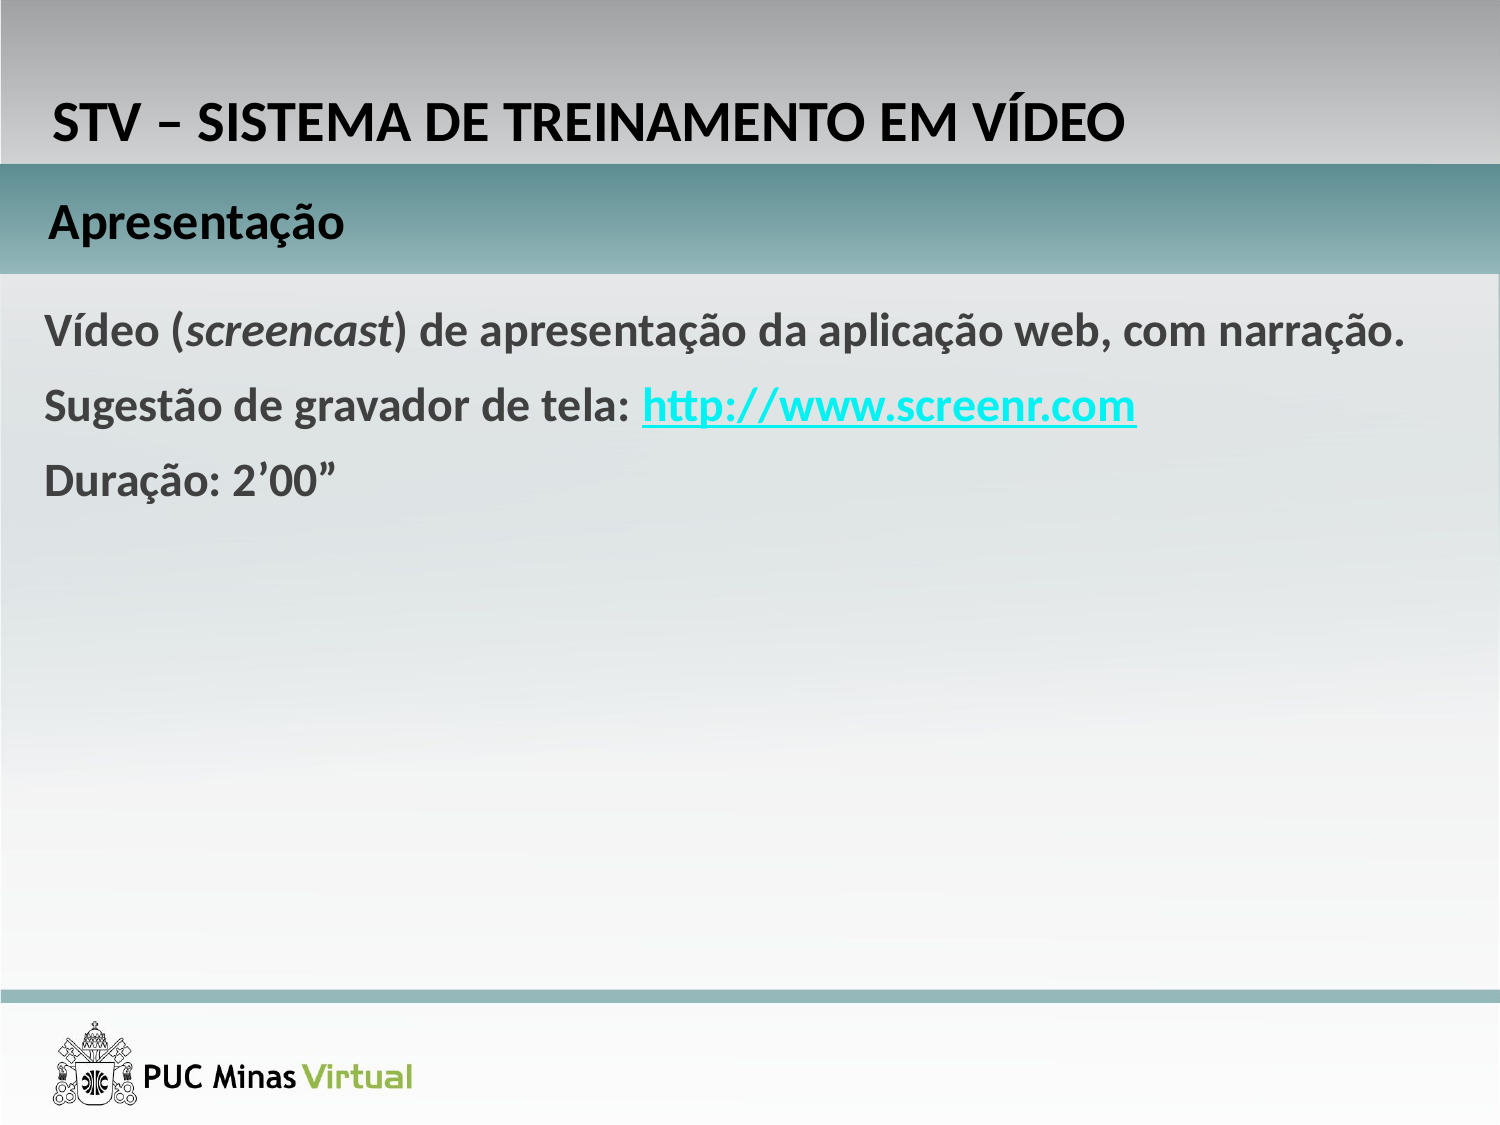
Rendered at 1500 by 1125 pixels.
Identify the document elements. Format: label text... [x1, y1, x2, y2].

text_box STV – SISTEMA DE TREINAMENTO EM VÍDEO [37, 75, 1486, 161]
picture [0, 0, 1500, 164]
text_box [0, 164, 1500, 274]
text_box Apresentação [33, 180, 1467, 258]
picture [0, 274, 1500, 1125]
text_box Vídeo (screencast) de apresentação da aplicação web, com narração. Sugestão de gravador de tela: http://www.screenr.com Duração: 2’00” [29, 290, 1478, 967]
